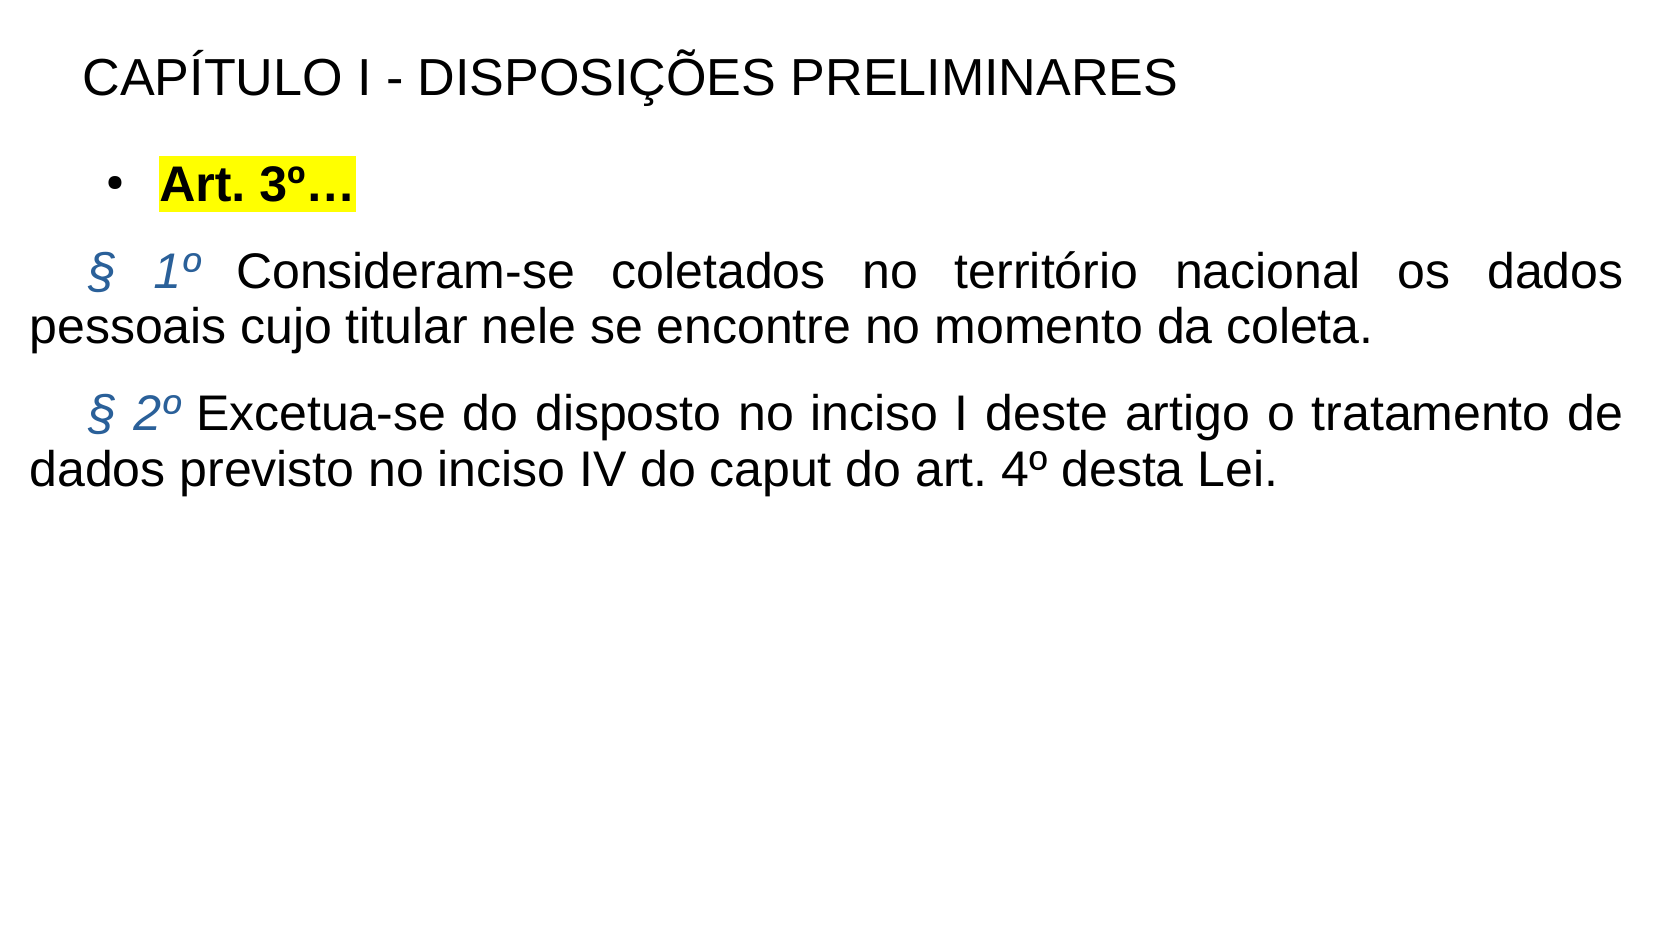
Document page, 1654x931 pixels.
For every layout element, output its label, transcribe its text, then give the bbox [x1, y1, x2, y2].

title CAPÍTULO I - DISPOSIÇÕES PRELIMINARES [82, 37, 1571, 119]
list Art. 3º… § 1º Consideram-se coletados no território nacional os dados pessoais cujo titular nele se encontre no momento da coleta. § 2º Excetua-se do disposto no inciso I deste artigo o tratamento de dados previsto no inciso IV do caput do art. 4º desta Lei. [29, 147, 1625, 886]
